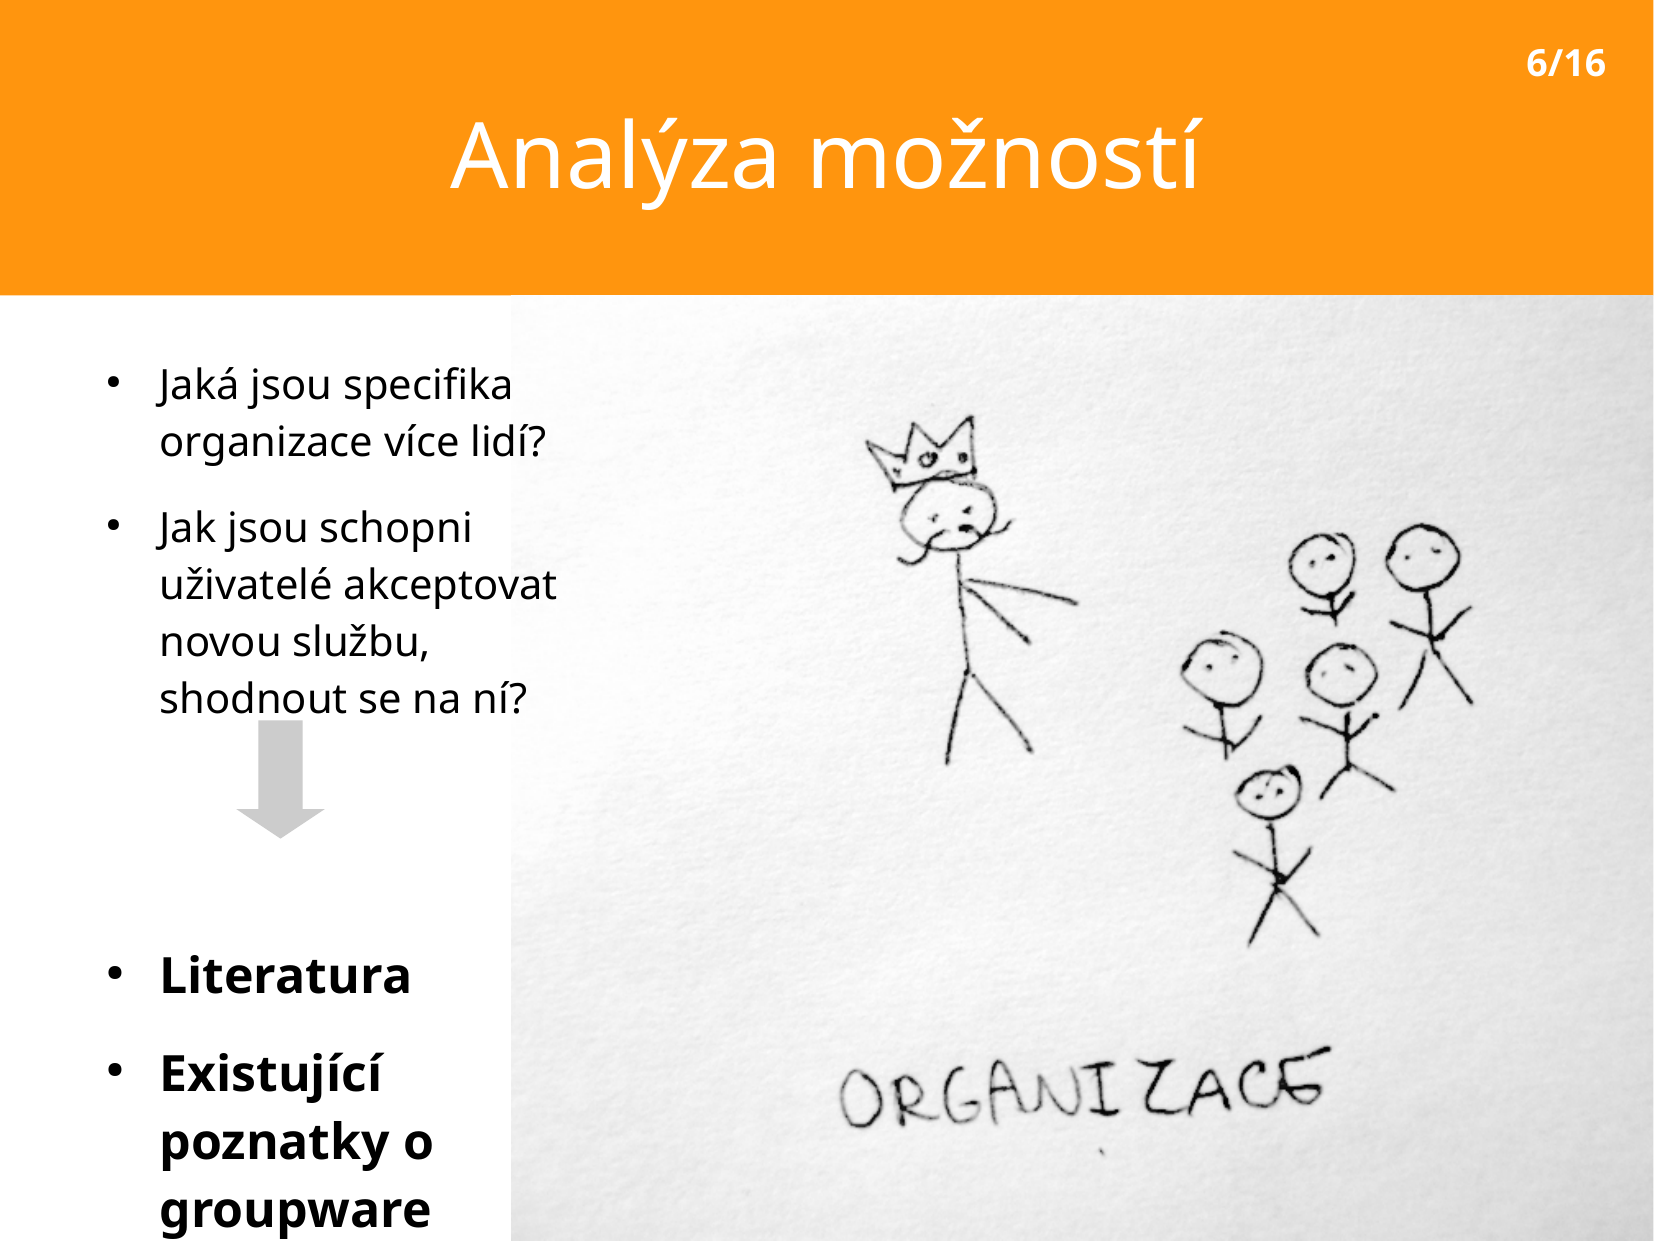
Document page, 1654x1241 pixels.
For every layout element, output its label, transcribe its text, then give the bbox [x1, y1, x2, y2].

title Analýza možností [82, 49, 1571, 257]
text_box 6/16 [1511, 29, 1625, 89]
list Jaká jsou specifika organizace více lidí? Jak jsou schopni uživatelé akceptovat novou službu, shodnout se na ní? Literatura Existující poznatky o groupware [88, 354, 591, 1174]
text_box [0, 0, 1654, 296]
picture [511, 295, 1654, 1241]
text_box [236, 720, 325, 839]
